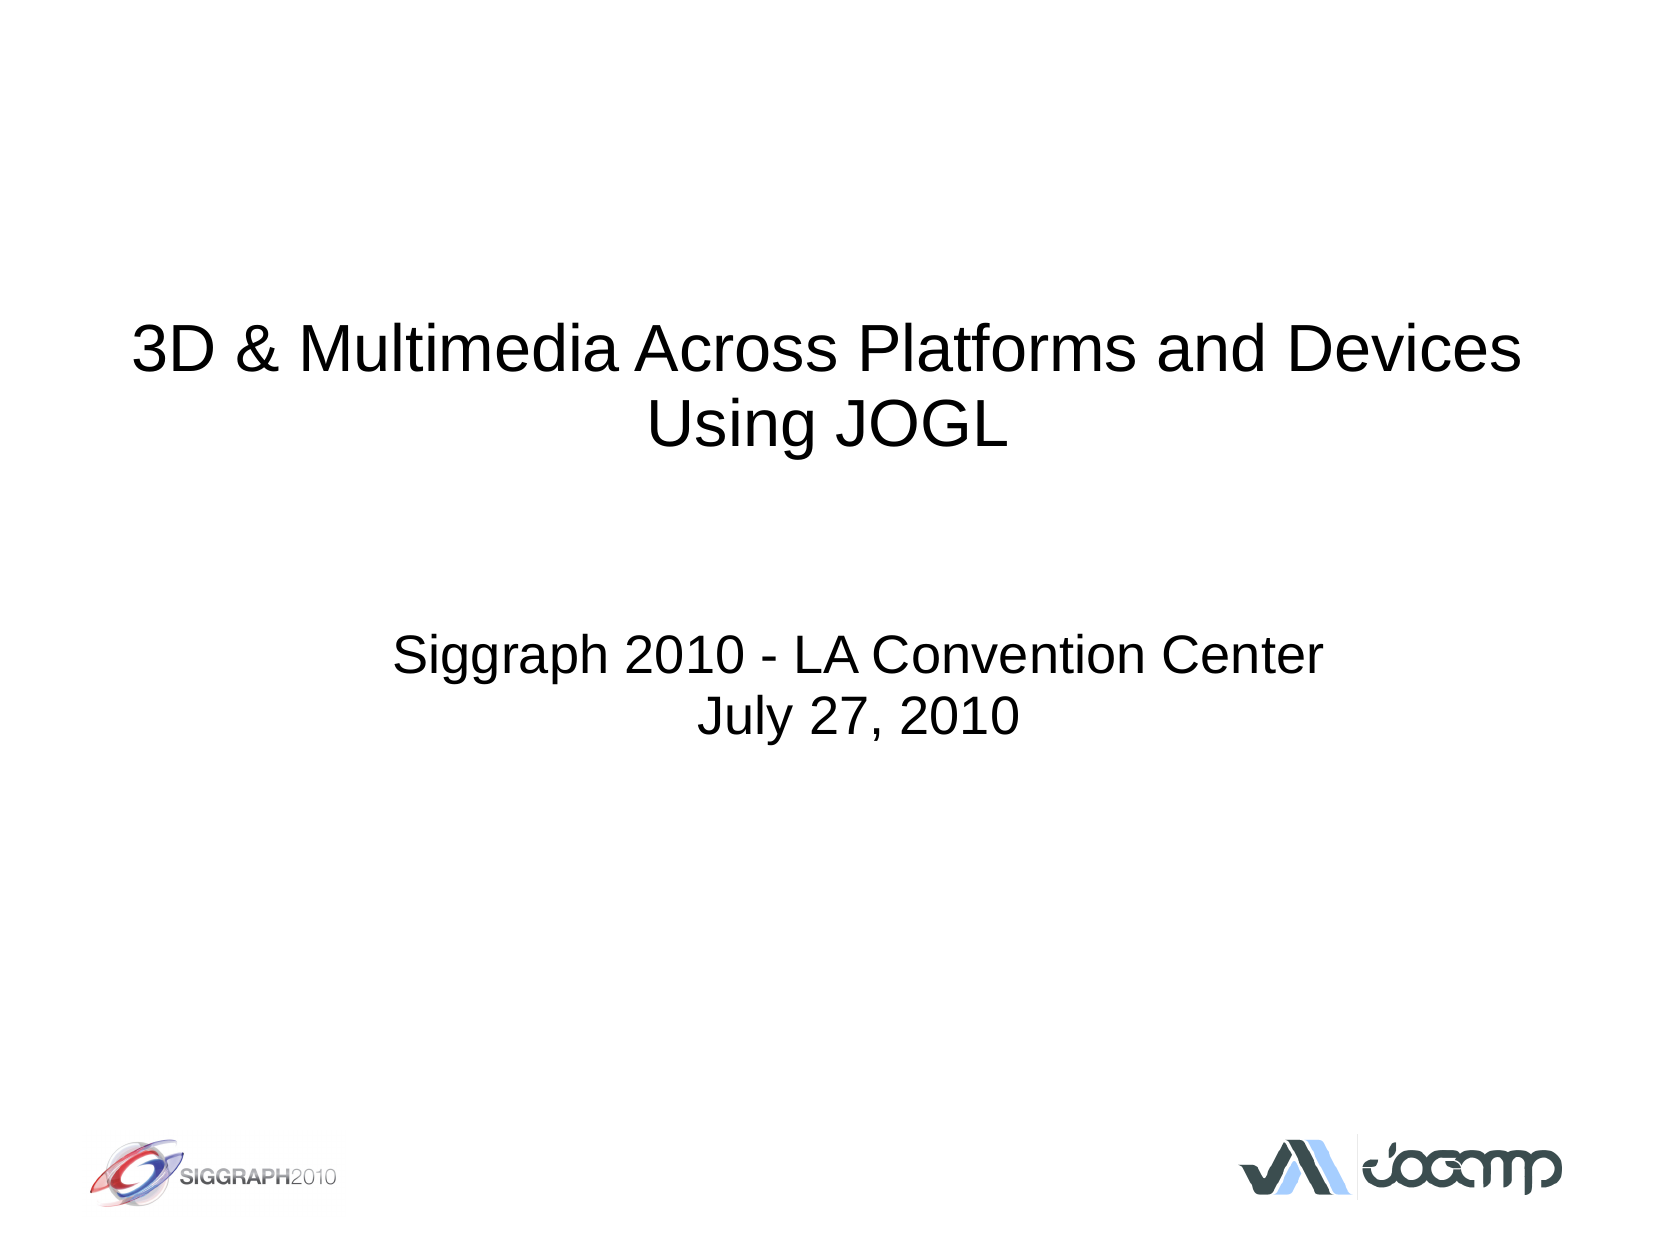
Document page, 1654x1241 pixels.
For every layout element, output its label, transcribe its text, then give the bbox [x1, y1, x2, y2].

subtitle 3D & Multimedia Across Platforms and Devices Using JOGL [75, 300, 1582, 472]
picture [82, 1130, 346, 1217]
text_box Siggraph 2010 - LA Convention Center July 27, 2010 [105, 600, 1613, 772]
picture [1237, 1134, 1562, 1200]
